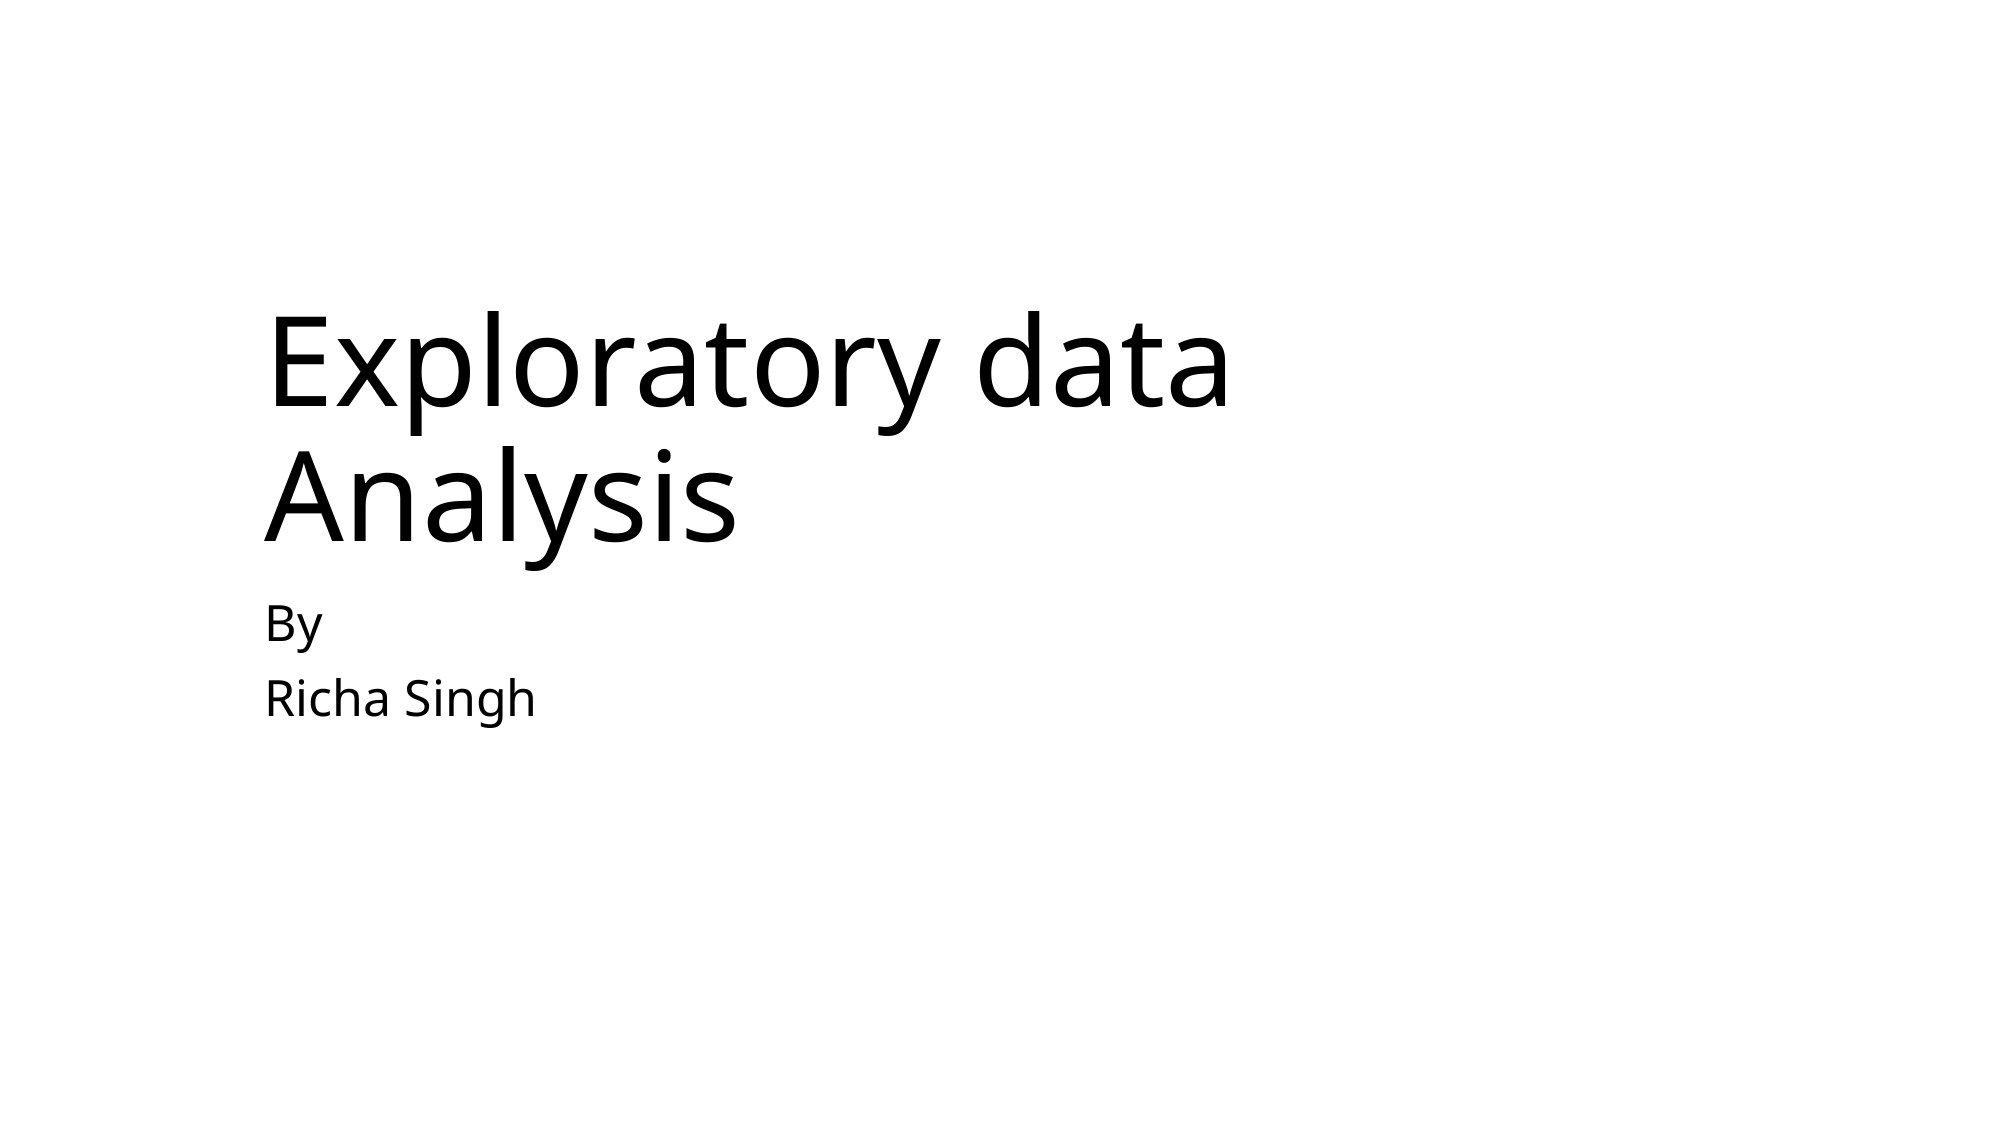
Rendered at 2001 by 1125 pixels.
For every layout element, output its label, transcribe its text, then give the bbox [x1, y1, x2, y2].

title Exploratory data Analysis [249, 184, 1750, 576]
subtitle By Richa Singh [249, 590, 1750, 863]
